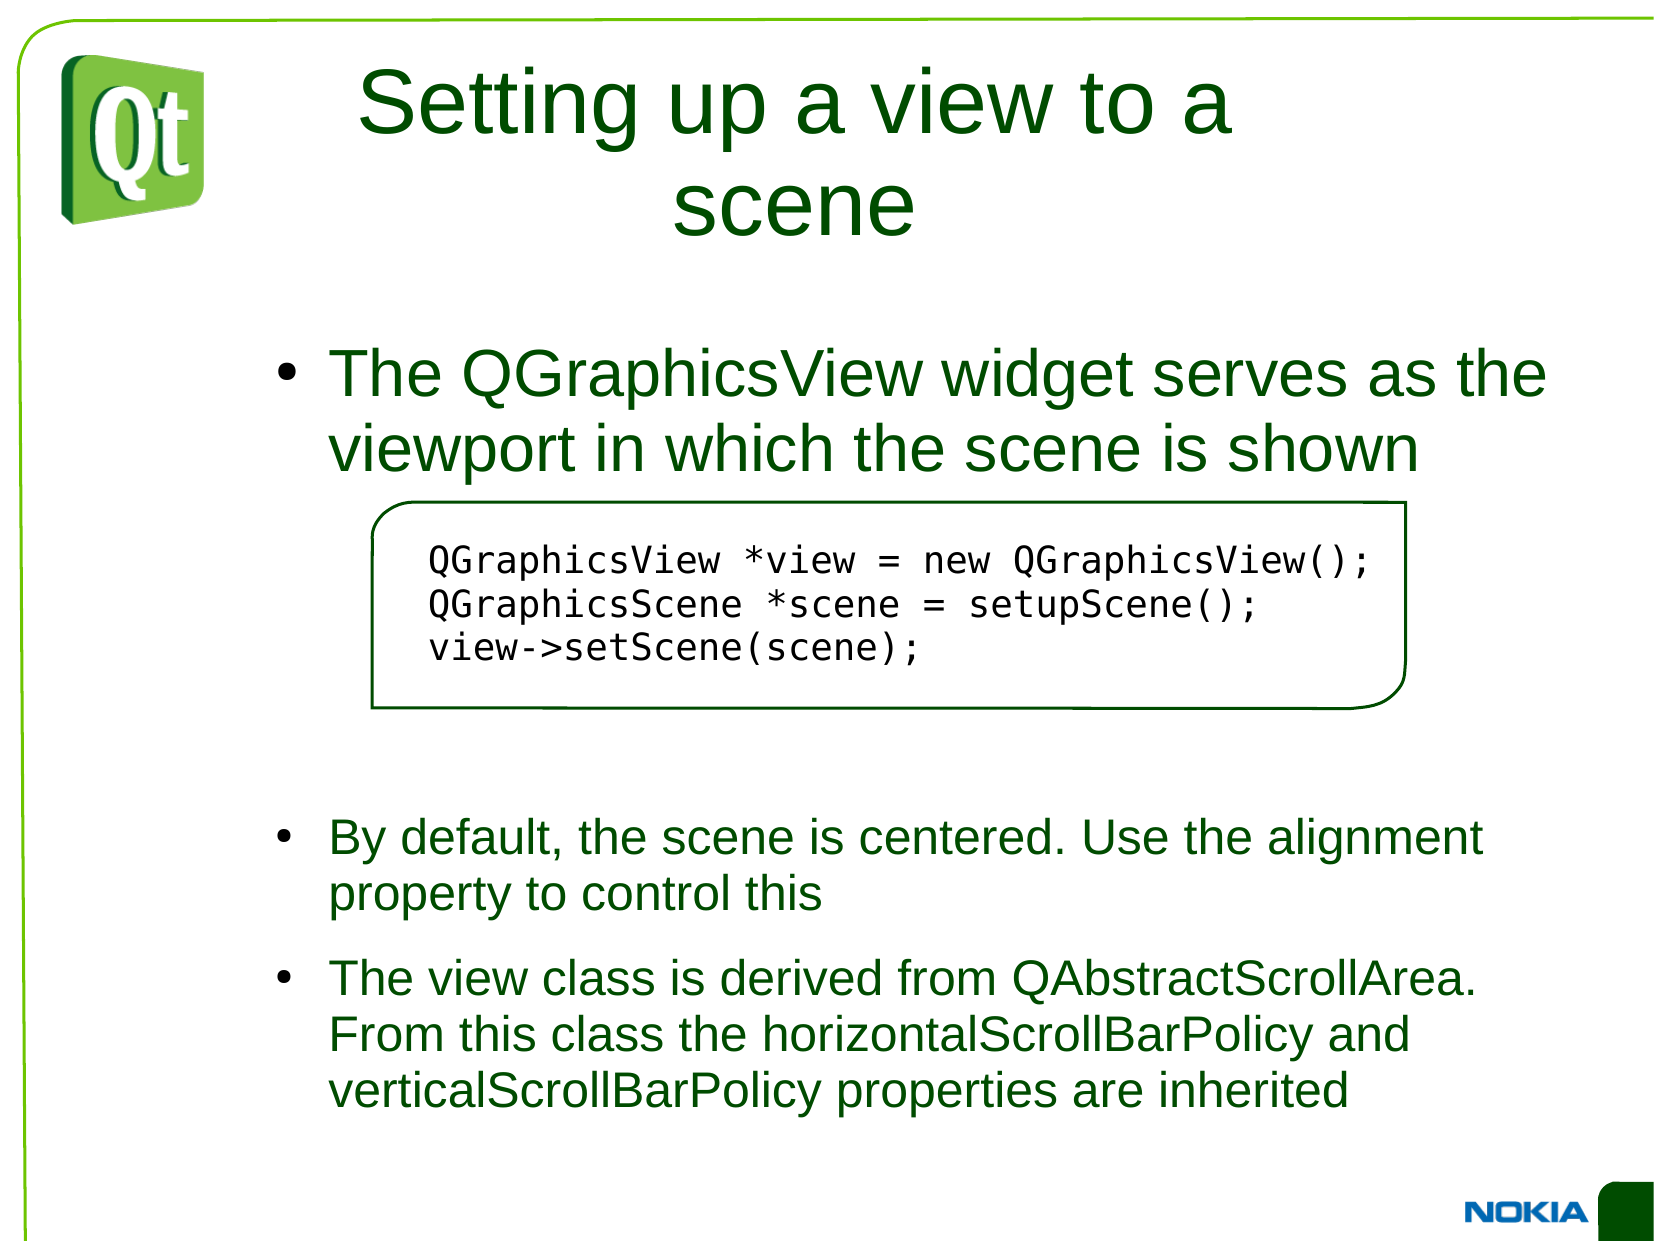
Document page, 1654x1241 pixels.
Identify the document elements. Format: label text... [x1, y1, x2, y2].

list The QGraphicsView widget serves as the viewport in which the scene is shown By default, the scene is centered. Use the alignment property to control this The view class is derived from QAbstractScrollArea. From this class the horizontalScrollBarPolicy and verticalScrollBarPolicy properties are inherited [257, 336, 1577, 1118]
text_box QGraphicsView *view = new QGraphicsView(); QGraphicsScene *scene = setupScene(); view->setScene(scene); [413, 531, 1388, 677]
picture [1465, 1201, 1589, 1223]
title Setting up a view to a scene [257, 50, 1333, 256]
picture [61, 55, 204, 225]
